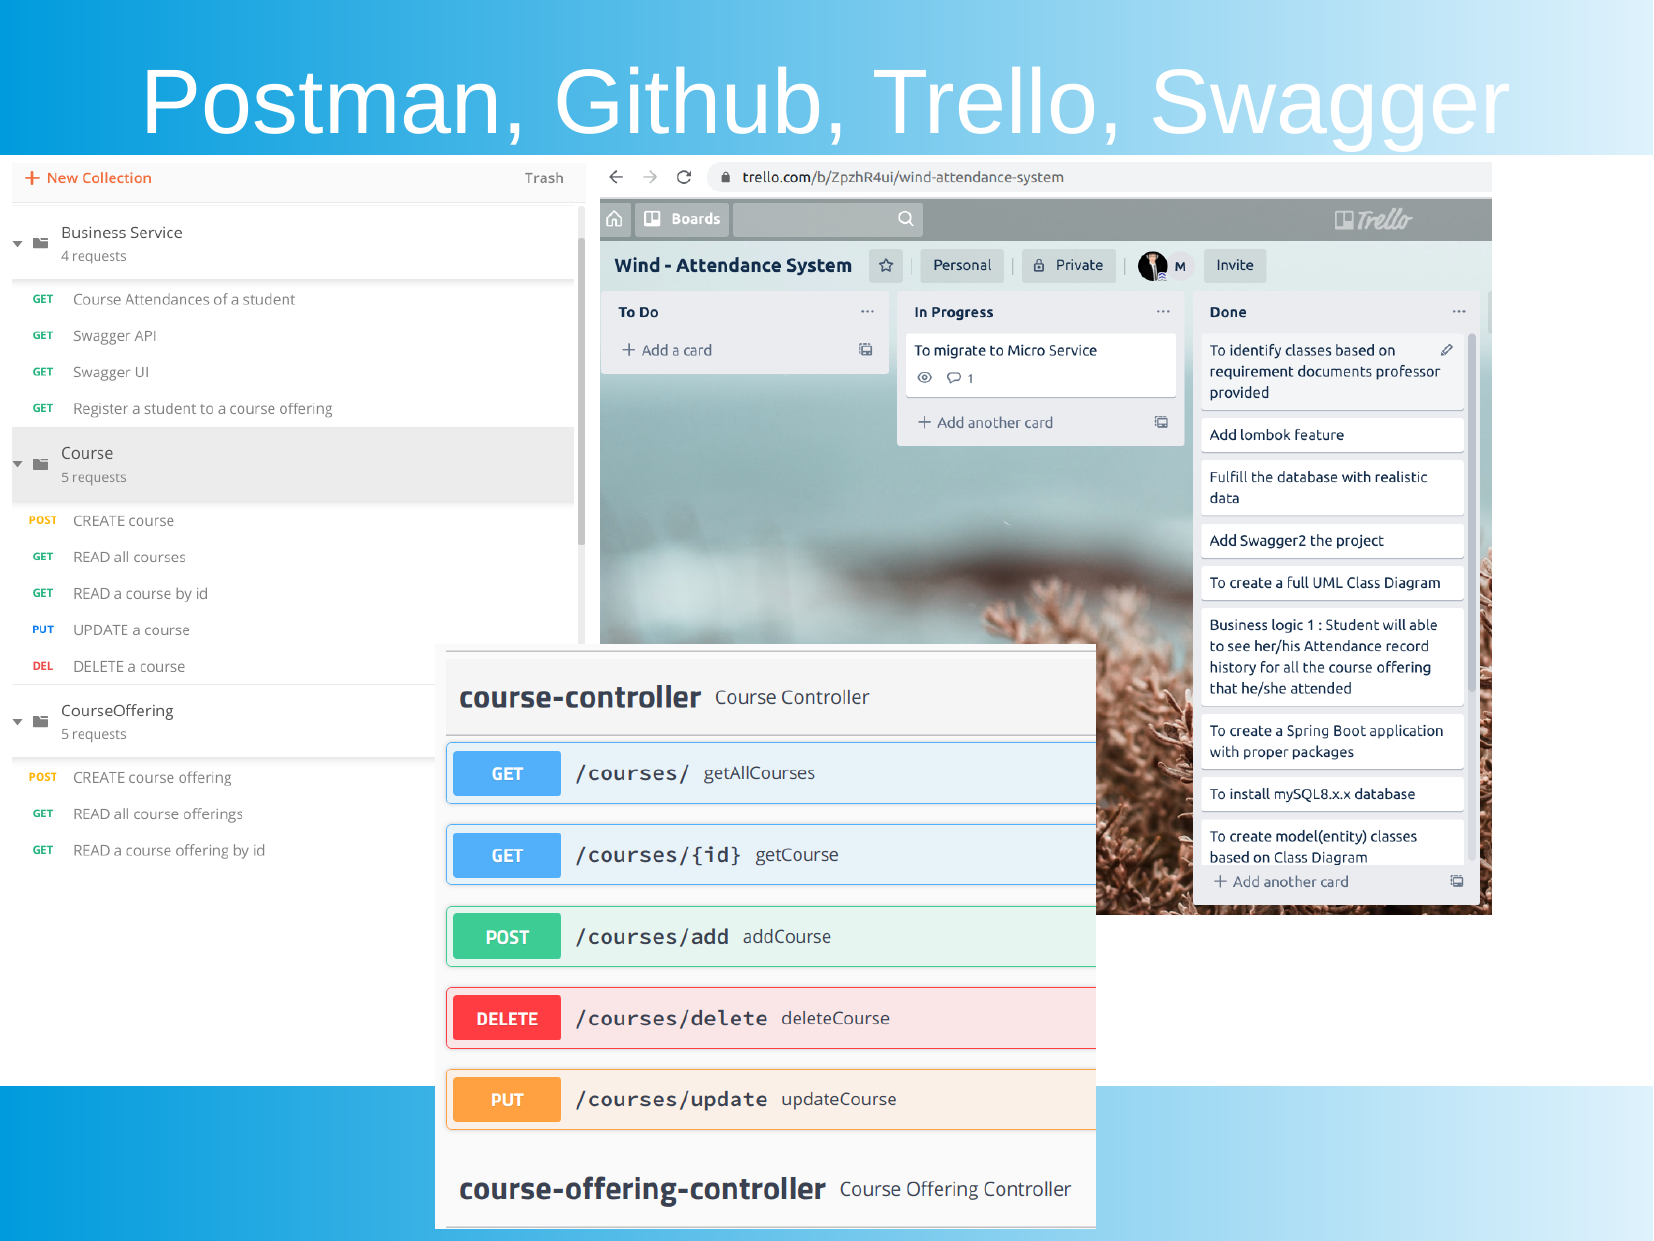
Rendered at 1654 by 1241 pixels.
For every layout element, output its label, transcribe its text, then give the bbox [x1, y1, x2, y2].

title Postman, Github, Trello, Swagger [82, 49, 1571, 155]
picture [12, 160, 1492, 1229]
